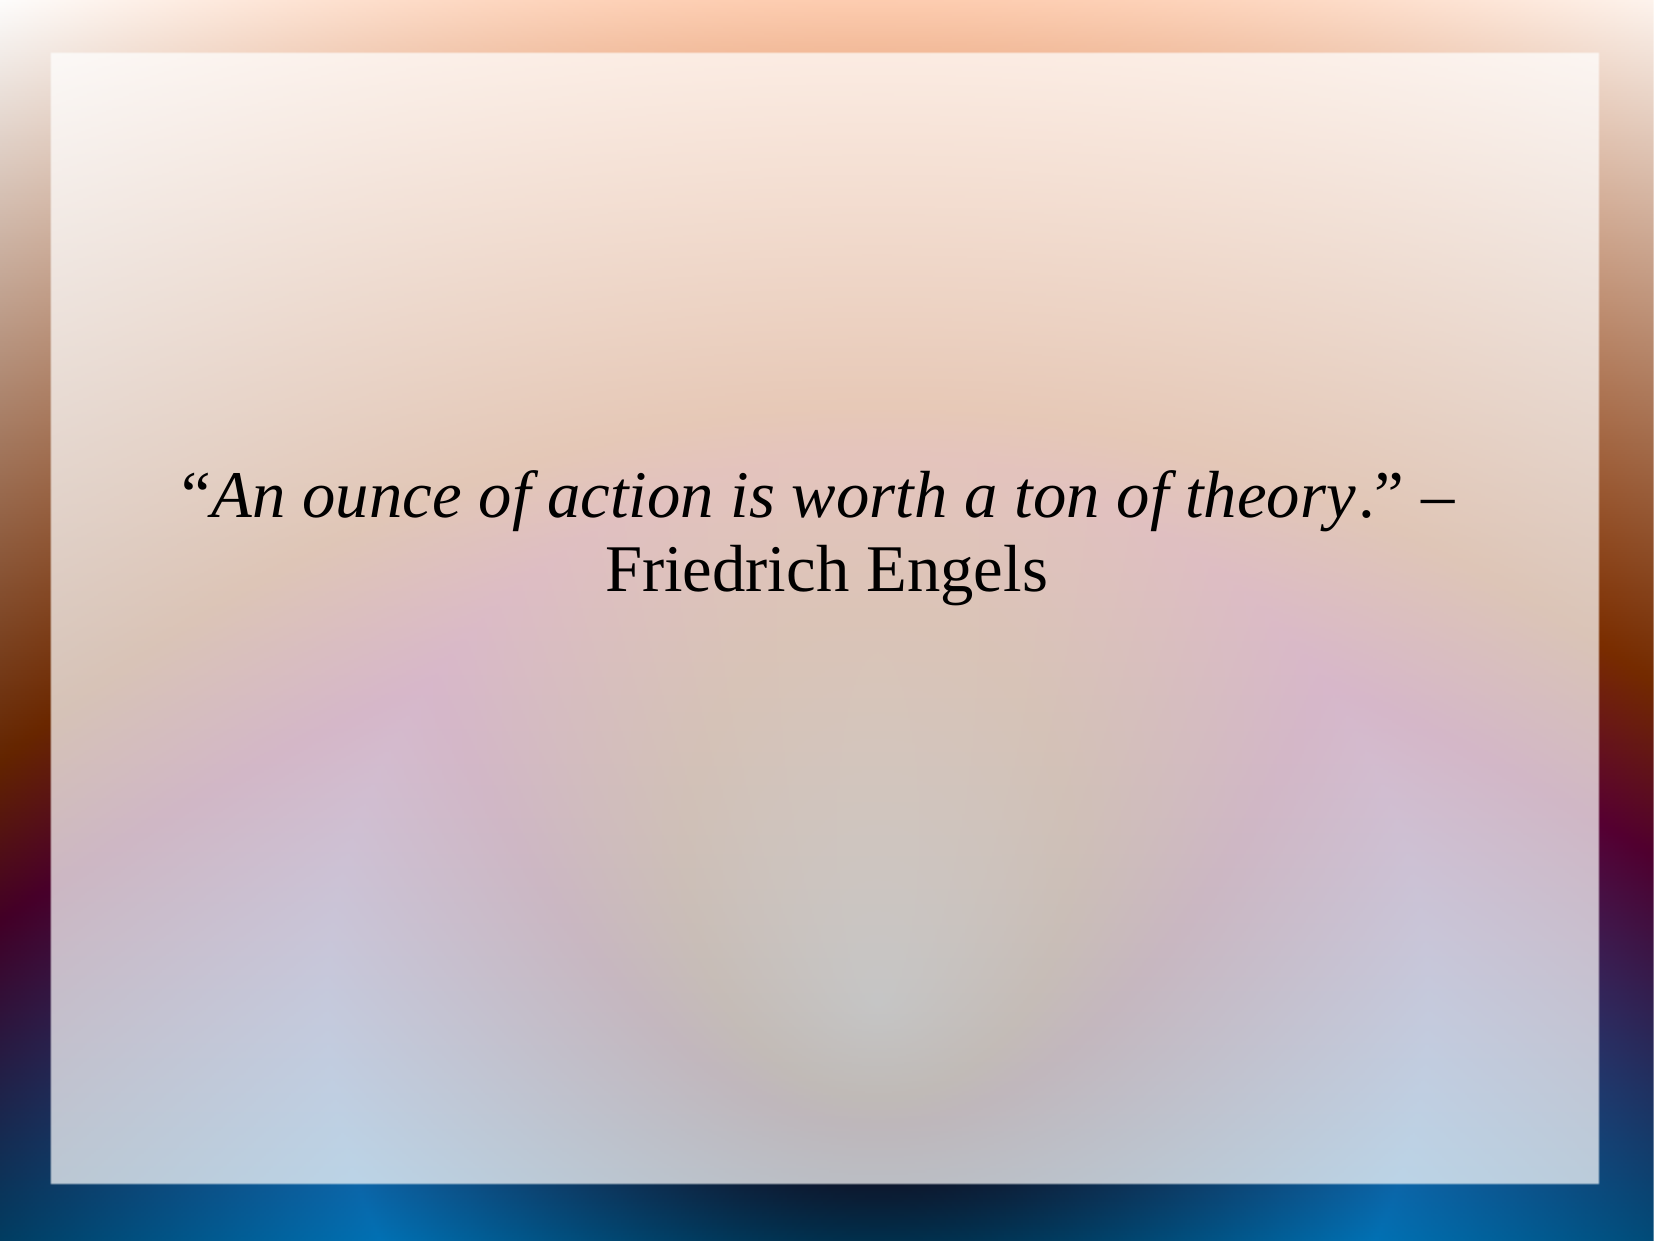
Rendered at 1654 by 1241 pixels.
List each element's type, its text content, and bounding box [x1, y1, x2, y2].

picture [0, 0, 1654, 1241]
subtitle “An ounce of action is worth a ton of theory.” – Friedrich Engels [82, 55, 1571, 1010]
